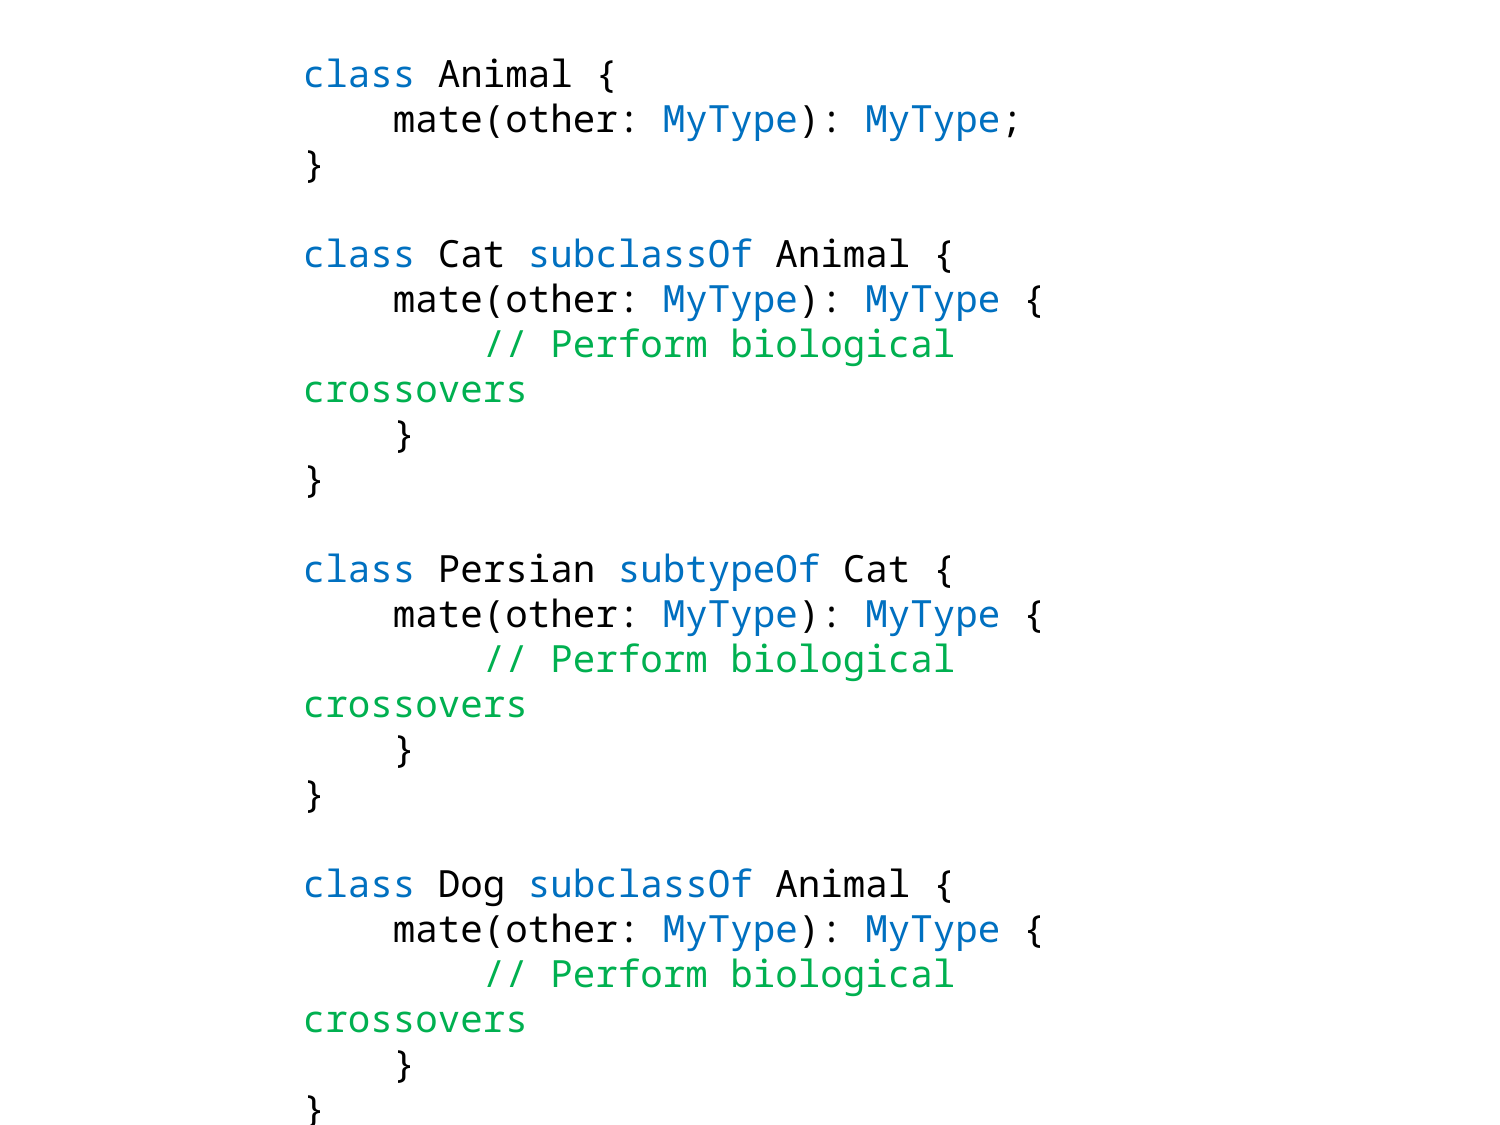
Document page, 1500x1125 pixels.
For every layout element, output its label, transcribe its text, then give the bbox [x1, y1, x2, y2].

text_box class Animal { mate(other: MyType): MyType; } class Cat subclassOf Animal { mate(other: MyType): MyType { // Perform biological crossovers } } class Persian subtypeOf Cat { mate(other: MyType): MyType { // Perform biological crossovers } } class Dog subclassOf Animal { mate(other: MyType): MyType { // Perform biological crossovers } } [288, 42, 1212, 1125]
